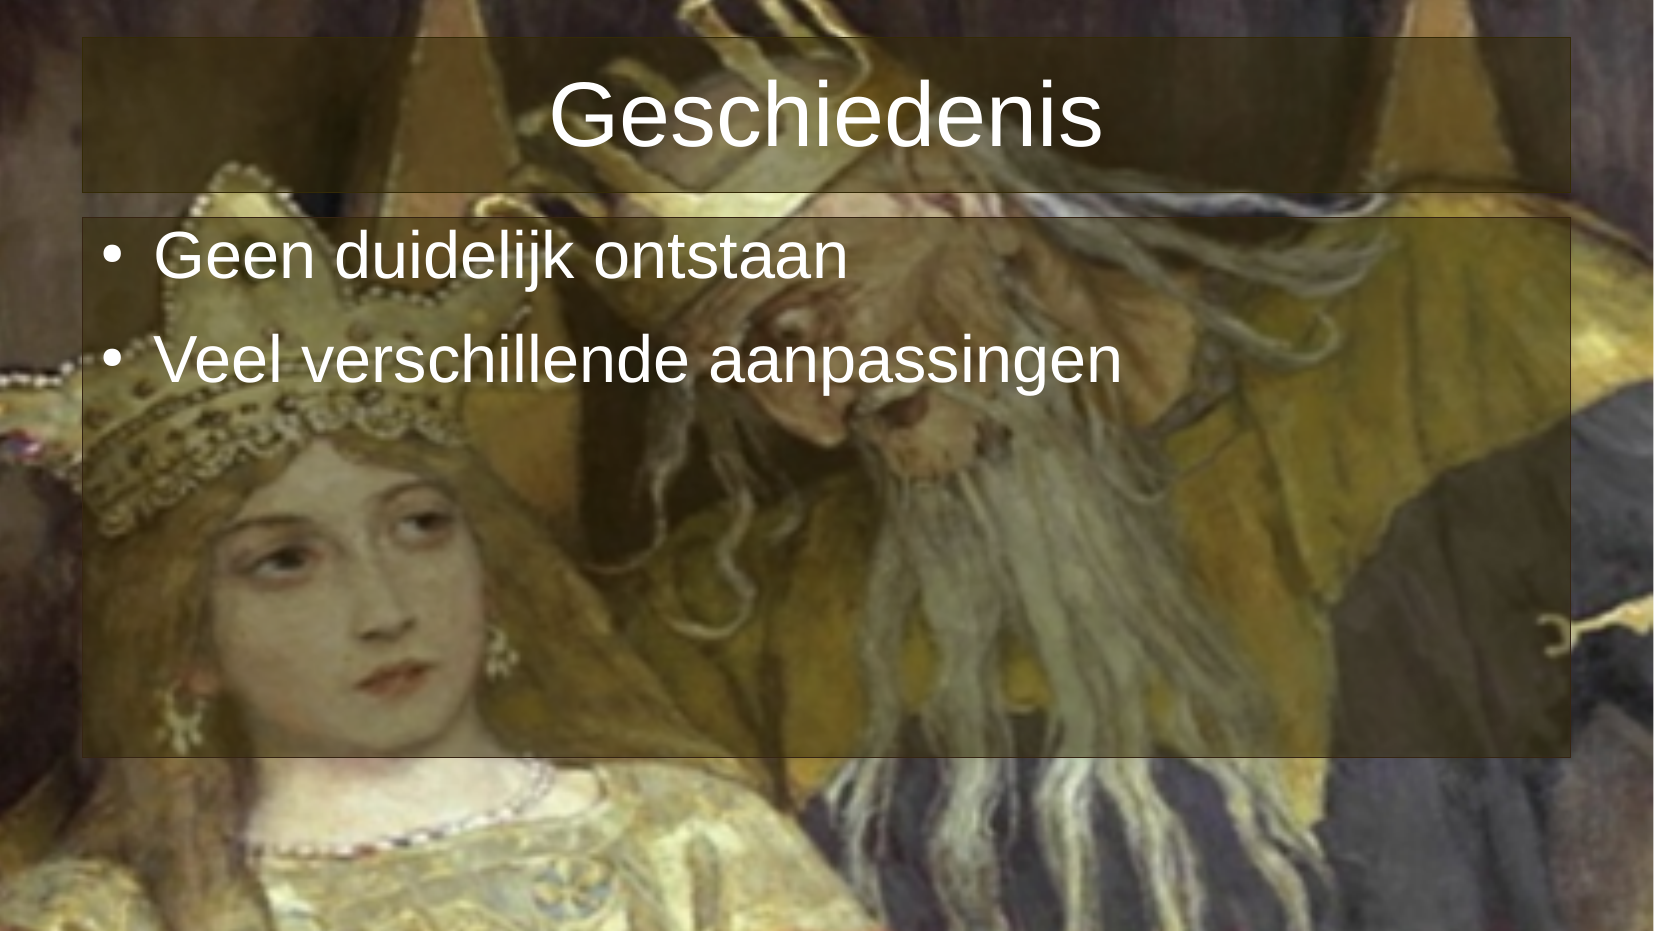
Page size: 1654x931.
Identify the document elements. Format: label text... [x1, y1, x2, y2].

title Geschiedenis [82, 37, 1571, 193]
list Geen duidelijk ontstaan Veel verschillende aanpassingen [82, 217, 1571, 758]
picture [0, 0, 1654, 931]
